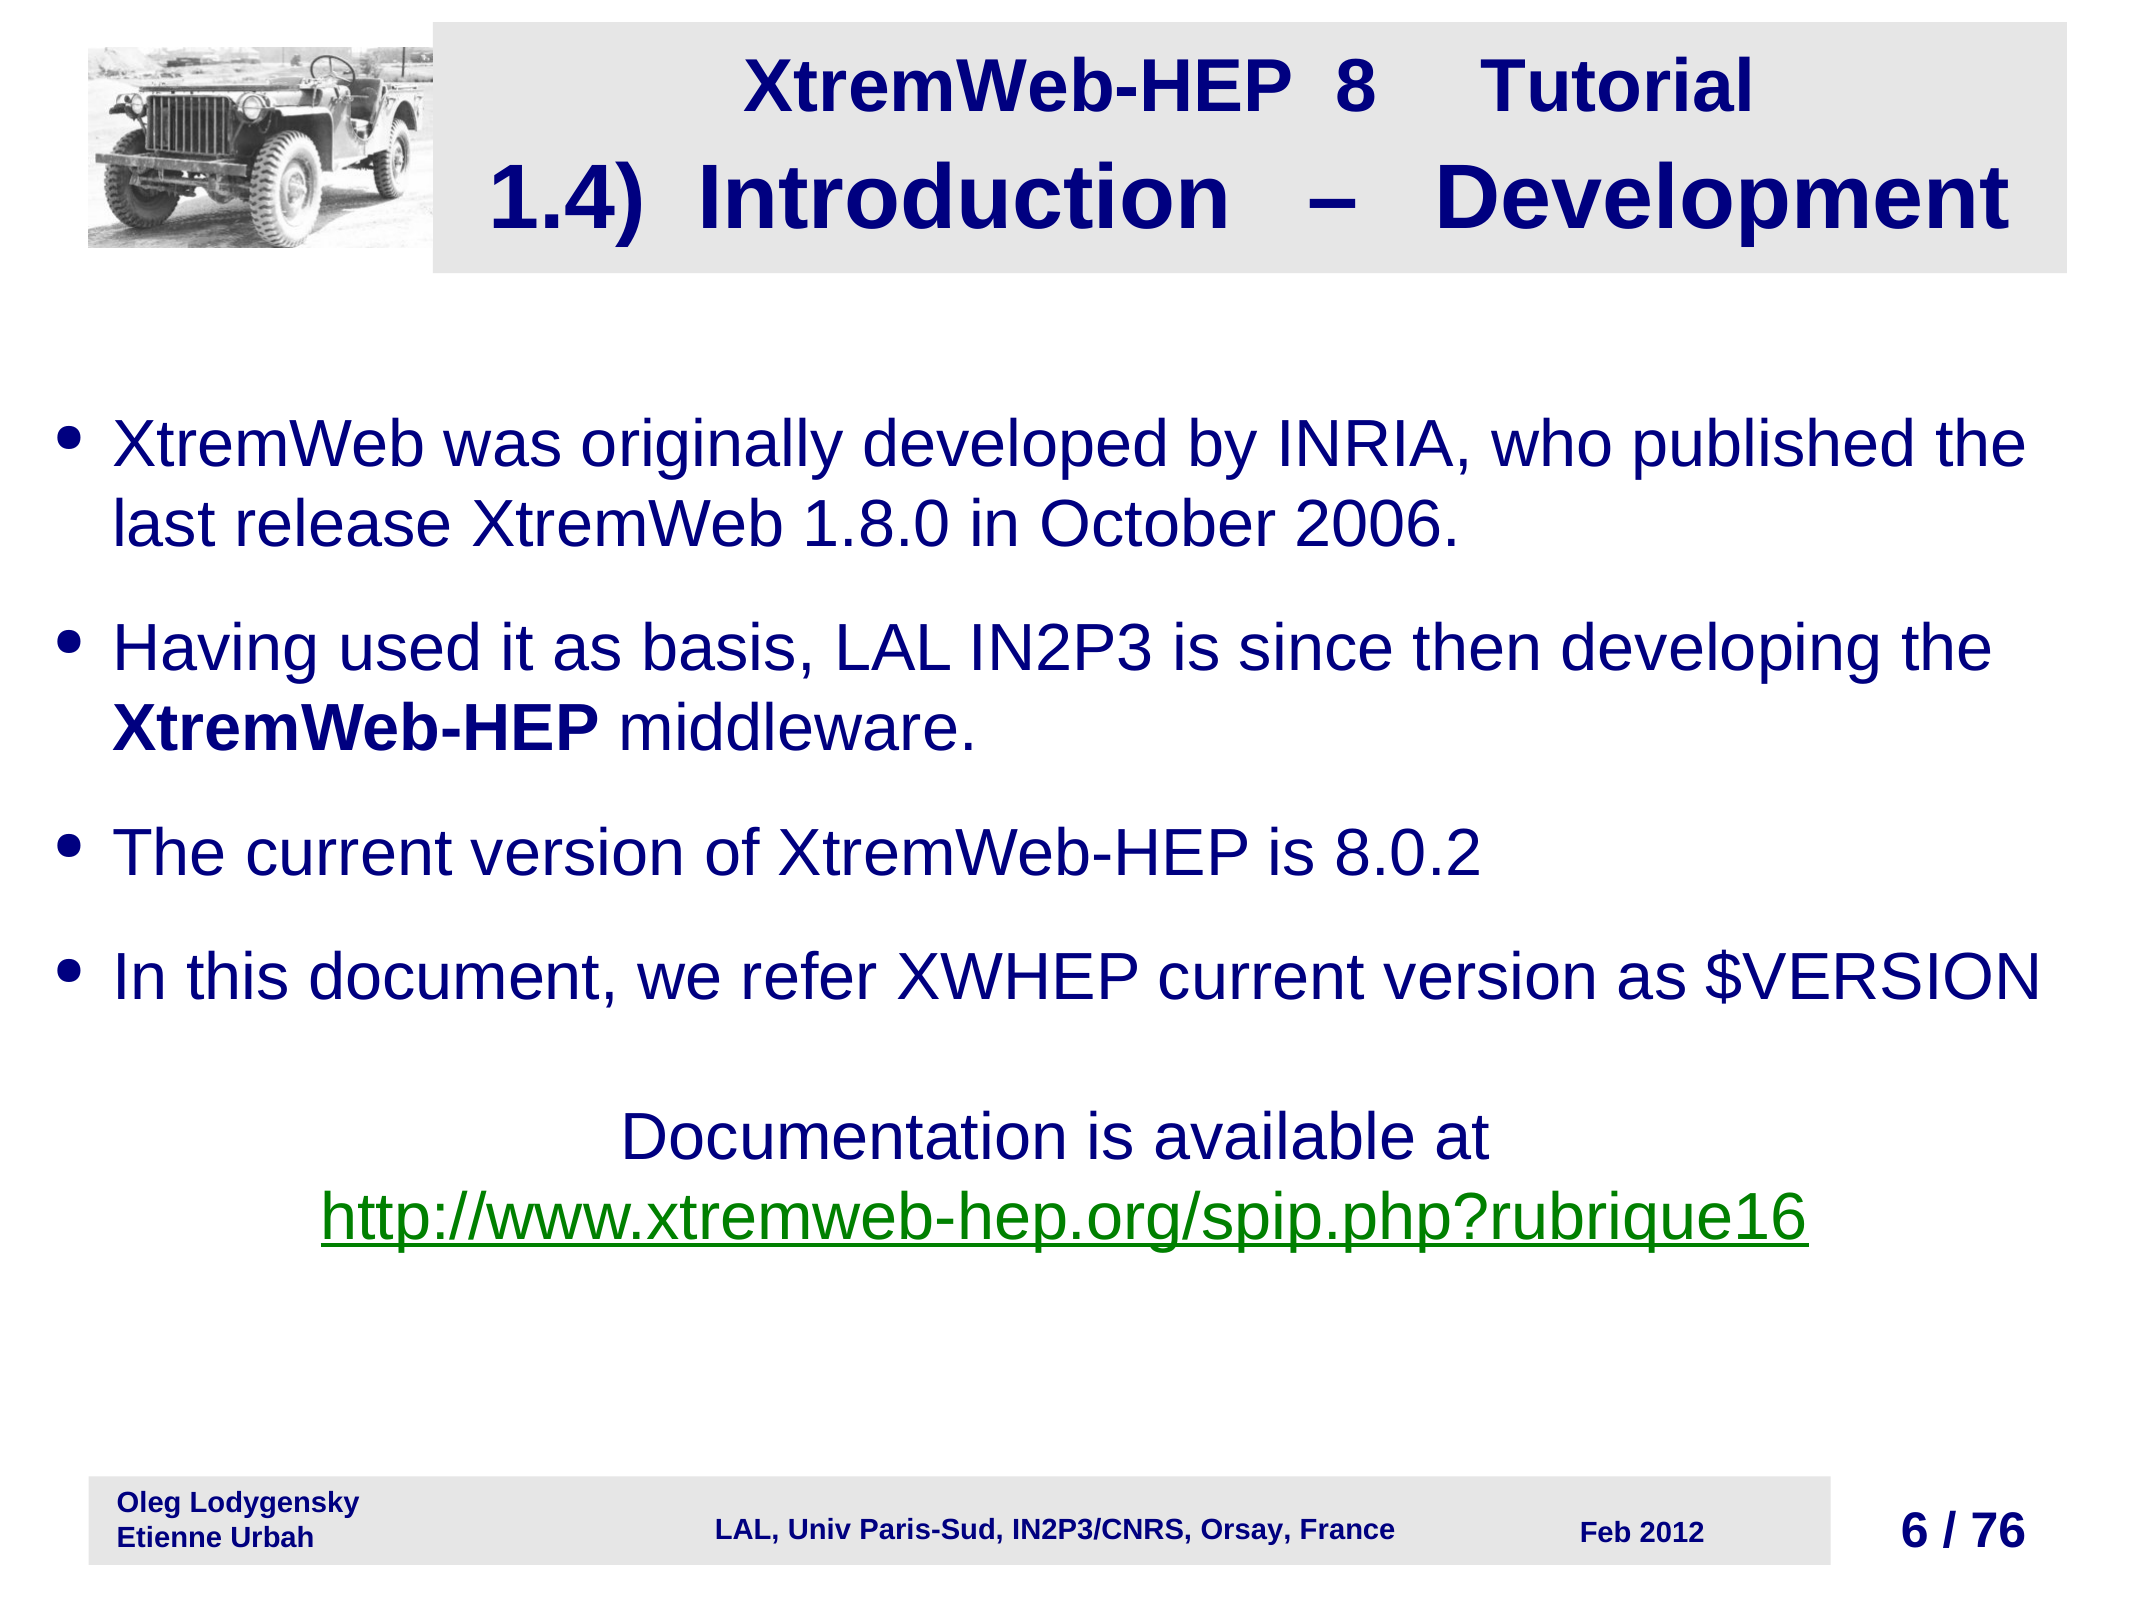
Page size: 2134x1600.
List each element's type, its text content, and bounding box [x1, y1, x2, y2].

title 1.4) Introduction – Development [442, 118, 2067, 266]
list XtremWeb was originally developed by INRIA, who published the last release XtremWeb 1.8.0 in October 2006. Having used it as basis, LAL IN2P3 is since then developing the XtremWeb-HEP middleware. The current version of XtremWeb-HEP is 8.0.2 In this document, we refer XWHEP current version as $VERSION Documentation is available at http://www.xtremweb-hep.org/spip.php?rubrique16 [35, 391, 2104, 1350]
picture [88, 47, 433, 248]
